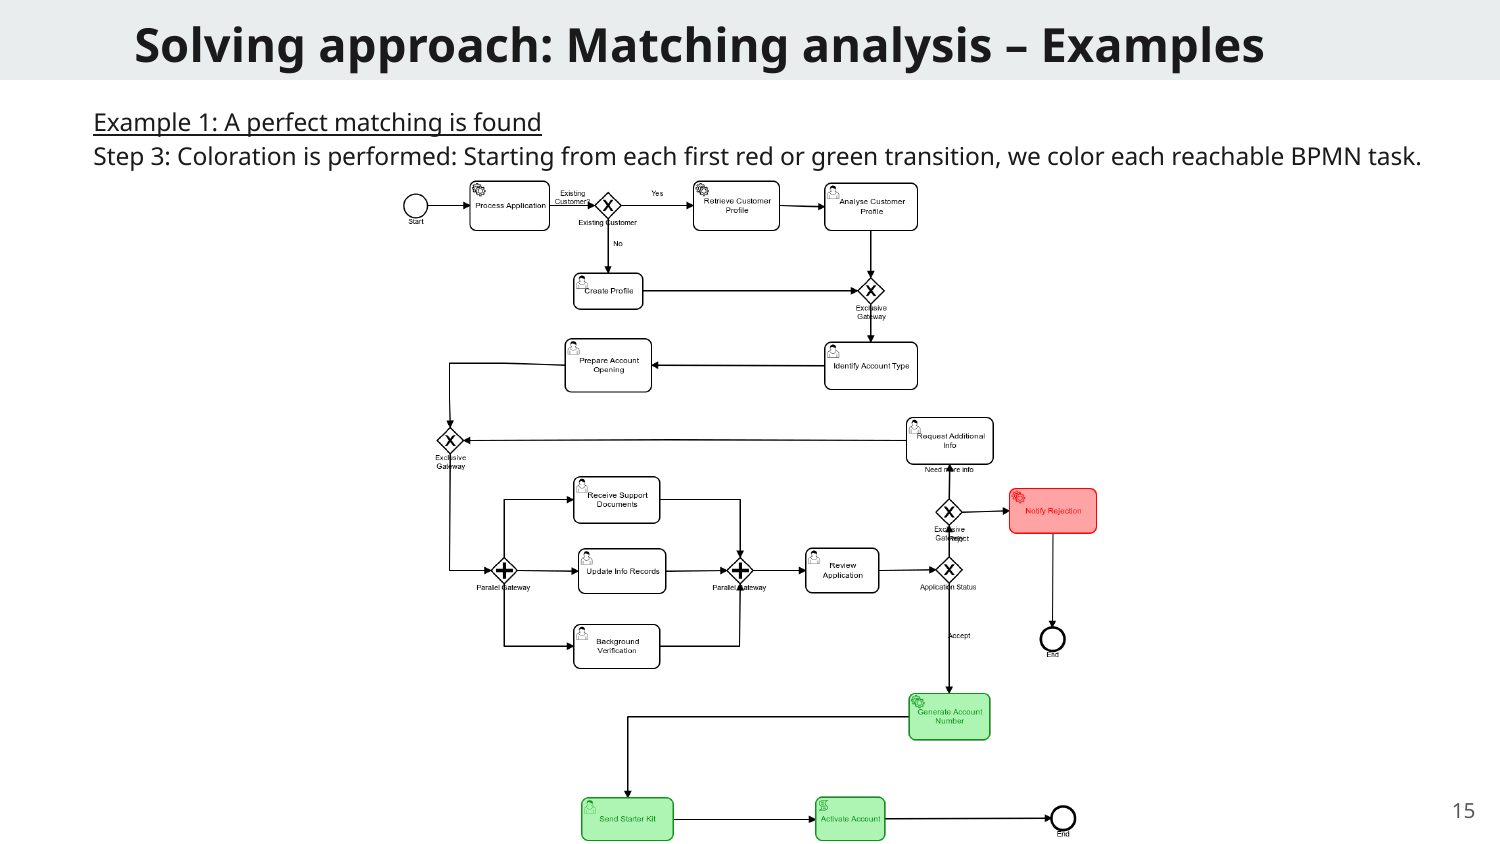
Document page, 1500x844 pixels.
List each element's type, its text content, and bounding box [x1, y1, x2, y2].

list Example 1: A perfect matching is found Step 3: Coloration is performed: Starting from each first red or green transition, we color each reachable BPMN task. [78, 87, 1466, 187]
slide_number <numéro> [1400, 779, 1491, 844]
title Solving approach: Matching analysis – Examples [119, 0, 1381, 87]
picture [400, 177, 1100, 844]
